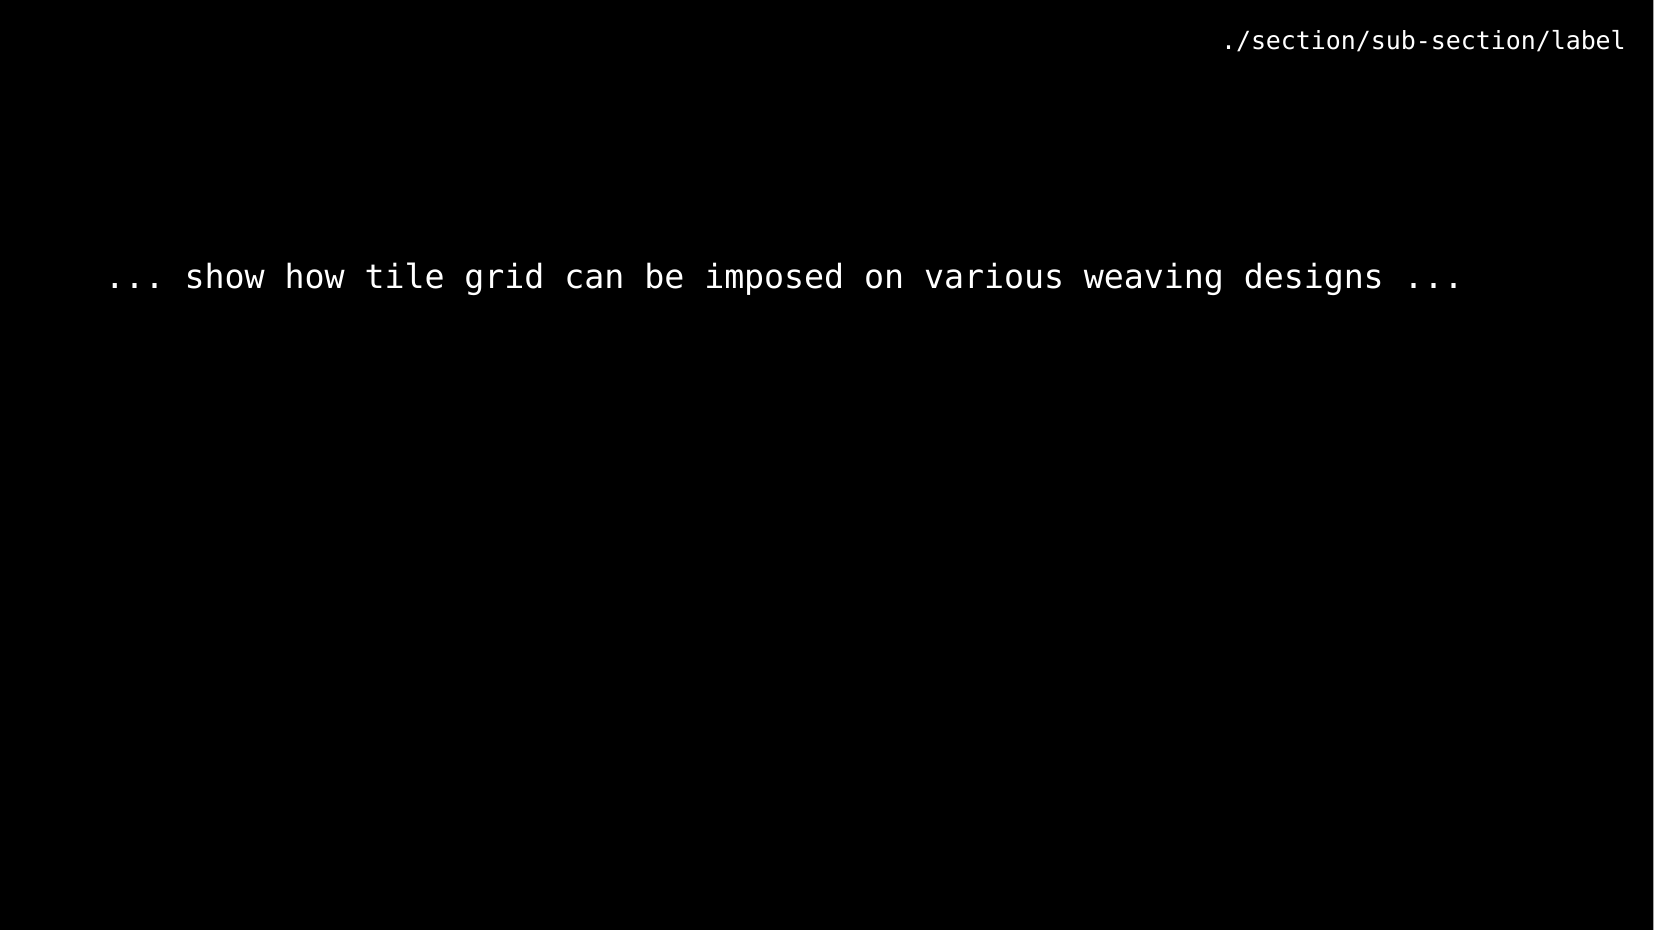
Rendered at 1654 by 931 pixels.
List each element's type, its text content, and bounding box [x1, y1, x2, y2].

text_box ./section/sub-section/label [15, 18, 1641, 67]
text_box ... show how tile grid can be imposed on various weaving designs ... [90, 231, 1576, 565]
